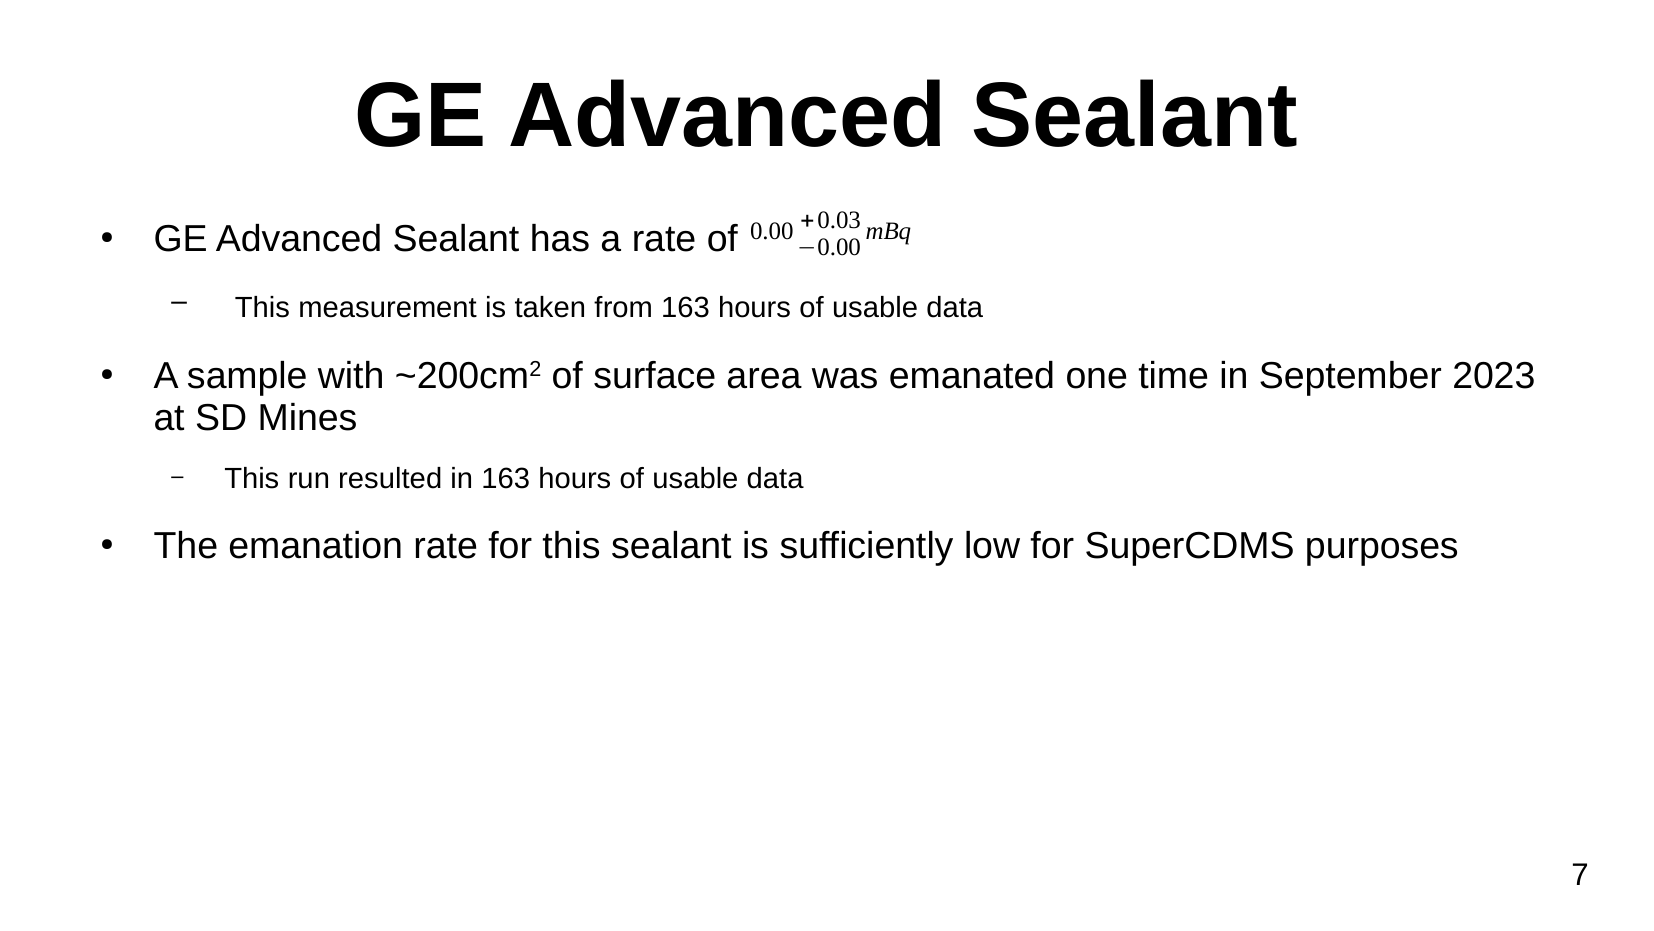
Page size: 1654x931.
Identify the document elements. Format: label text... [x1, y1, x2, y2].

list GE Advanced Sealant has a rate of This measurement is taken from 163 hours of usable data A sample with ~200cm2 of surface area was emanated one time in September 2023 at SD Mines This run resulted in 163 hours of usable data The emanation rate for this sealant is sufficiently low for SuperCDMS purposes [82, 217, 1571, 758]
title GE Advanced Sealant [82, 37, 1571, 193]
chart [750, 211, 913, 263]
